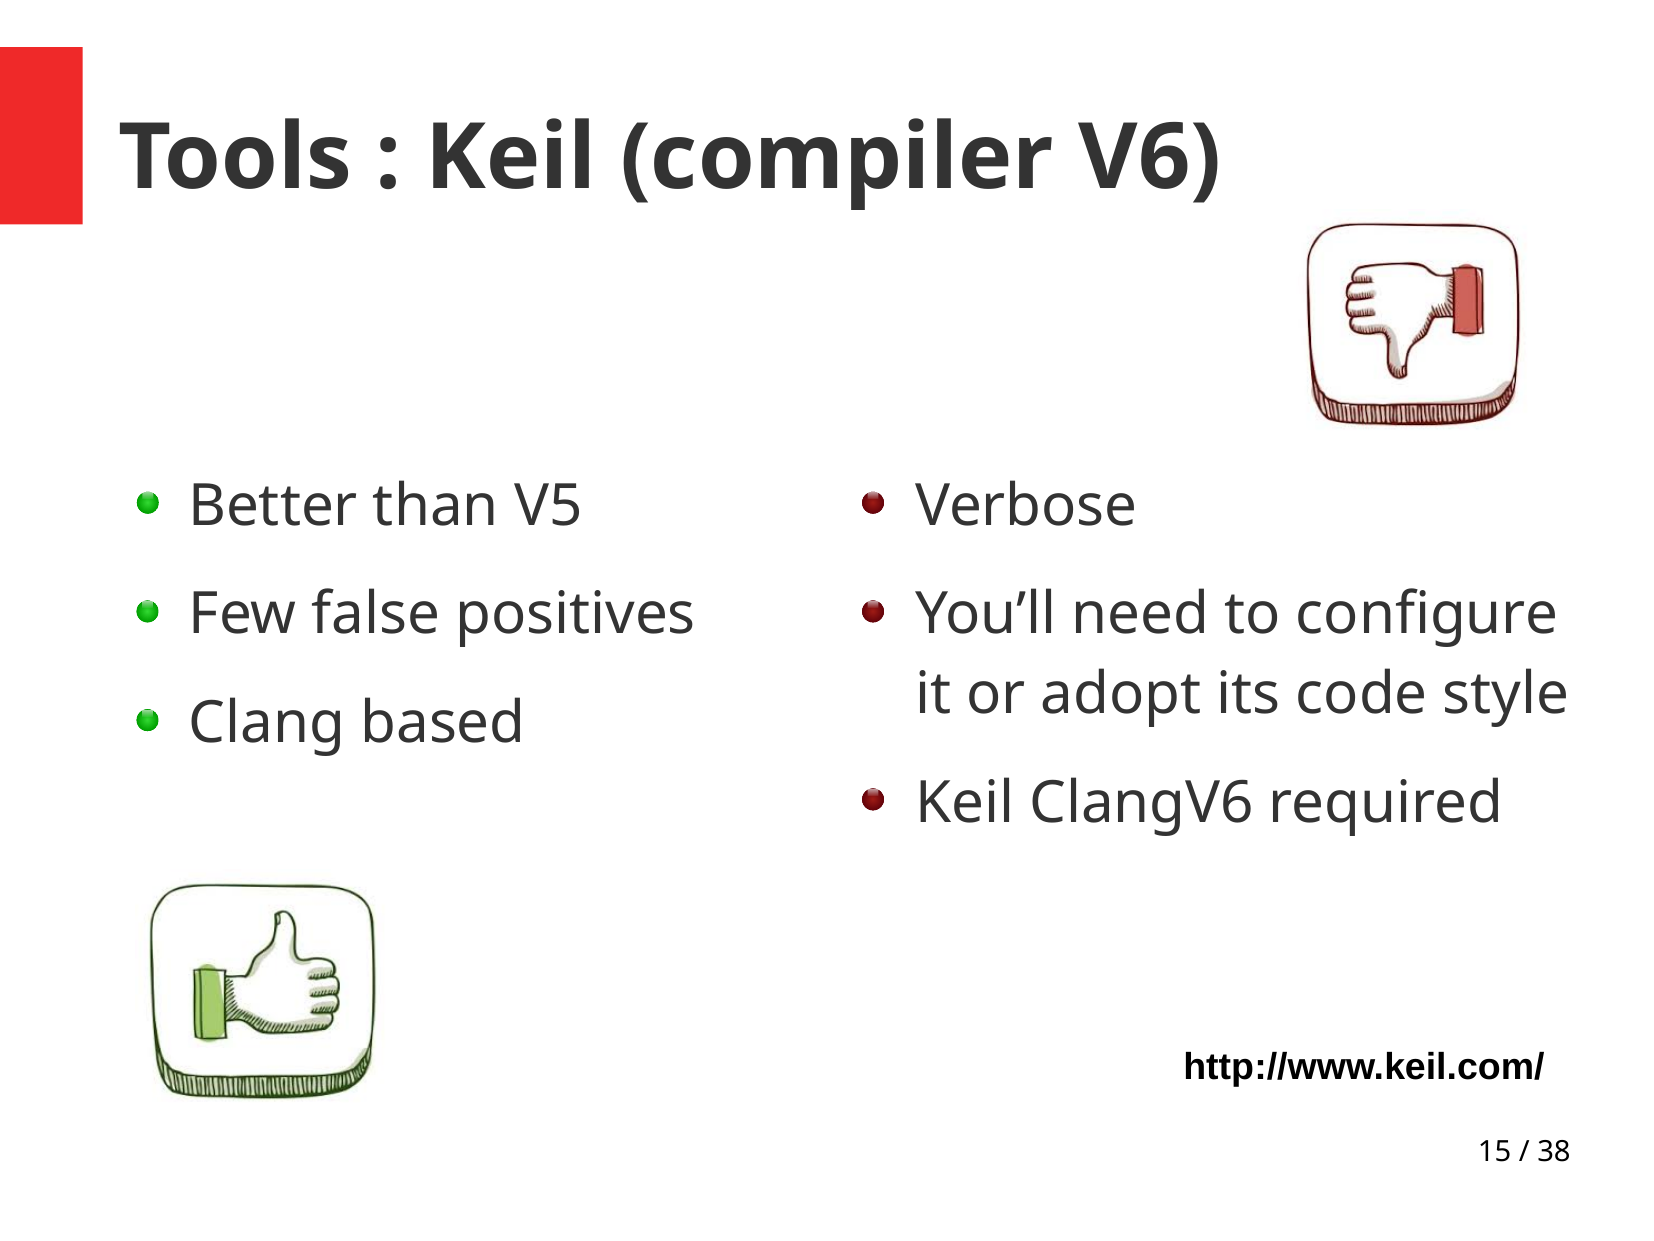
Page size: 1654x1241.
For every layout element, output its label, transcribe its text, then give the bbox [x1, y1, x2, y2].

text_box http://www.keil.com/ [1168, 1038, 1561, 1096]
picture [1290, 209, 1534, 440]
list Better than V5 Few false positives Clang based [118, 354, 810, 1074]
list Verbose You’ll need to configure it or adopt its code style Keil ClangV6 required [844, 354, 1591, 1074]
picture [135, 869, 391, 1114]
title Tools : Keil (compiler V6) [118, 49, 1571, 257]
